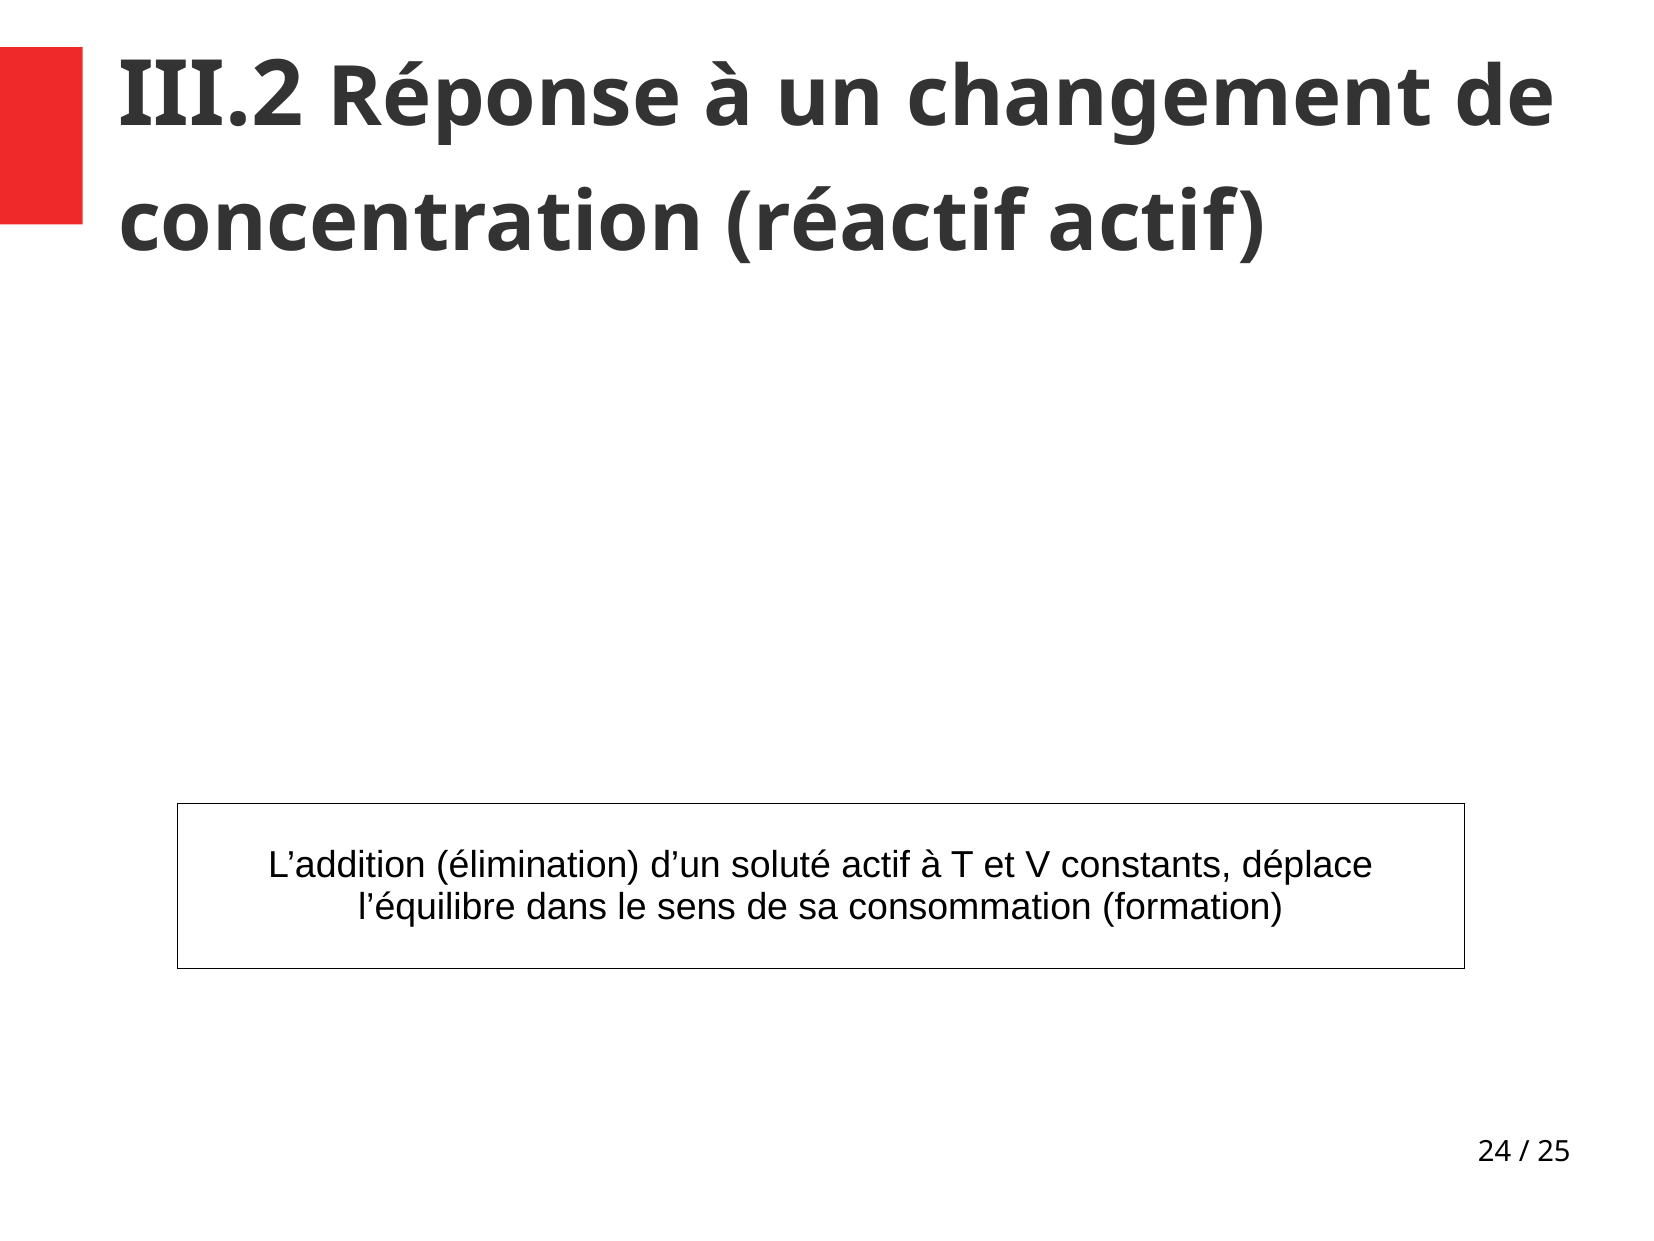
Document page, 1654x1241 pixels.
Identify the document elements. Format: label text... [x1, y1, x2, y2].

title III.2 Réponse à un changement de concentration (réactif actif) [118, 27, 1571, 278]
text_box L’addition (élimination) d’un soluté actif à T et V constants, déplace l’équilibre dans le sens de sa consommation (formation) [177, 803, 1465, 969]
